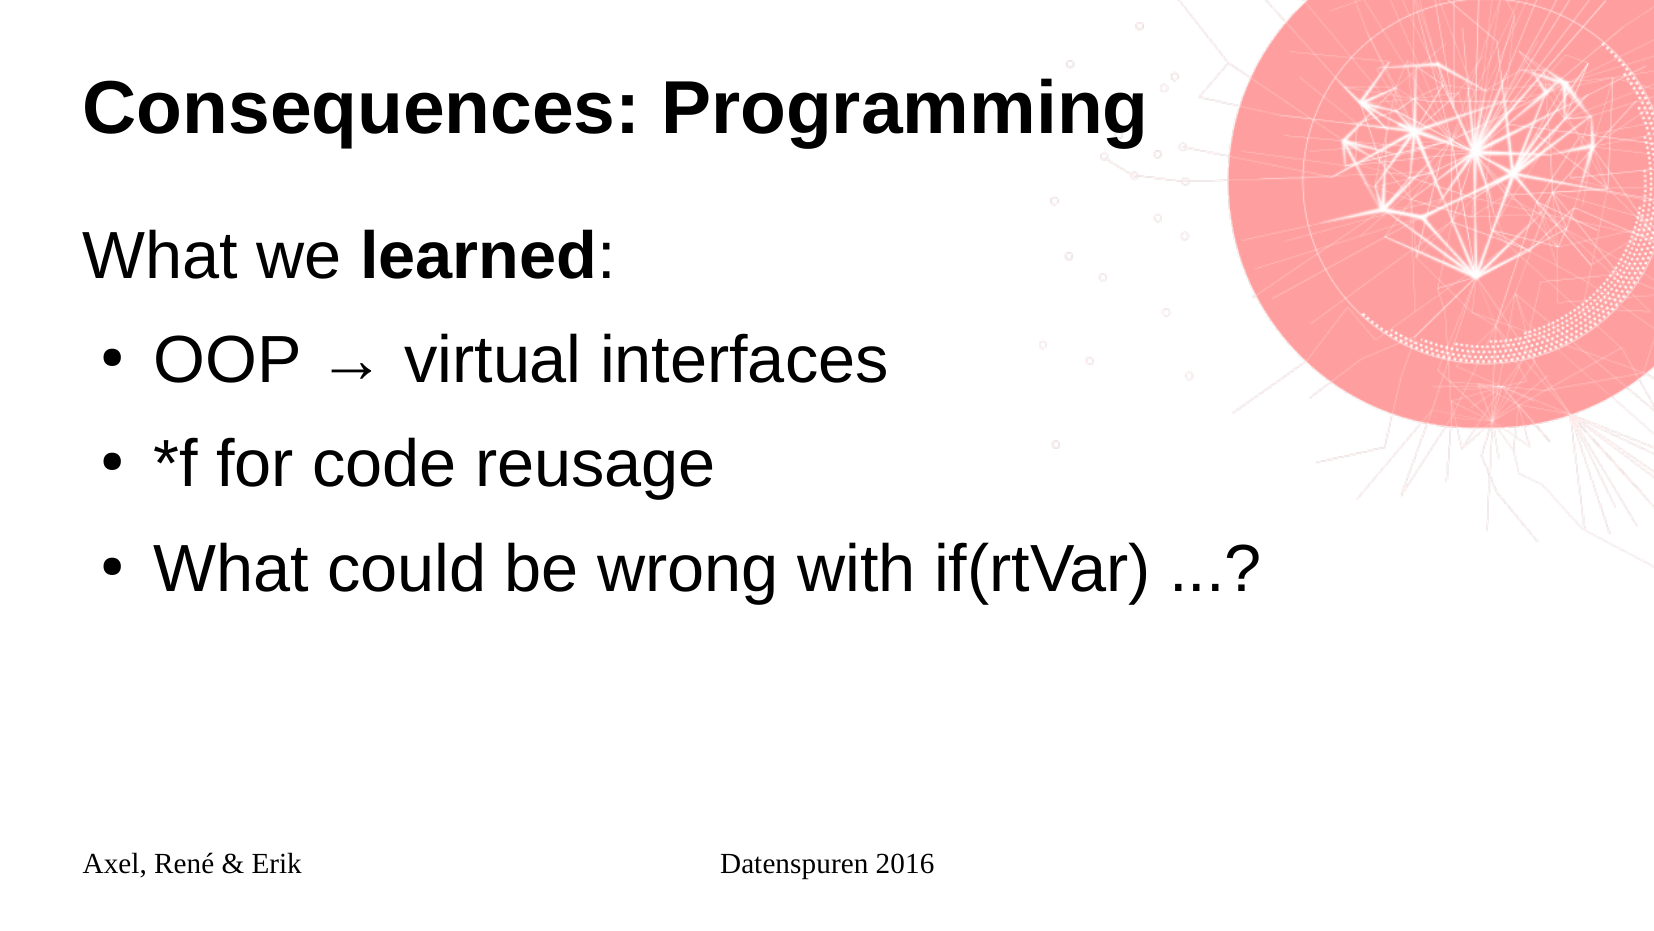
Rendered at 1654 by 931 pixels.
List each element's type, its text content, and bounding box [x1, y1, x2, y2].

title Consequences: Programming [82, 65, 1571, 150]
list What we learned: OOP → virtual interfaces *f for code reusage What could be wrong with if(rtVar) ...? [82, 217, 1571, 839]
